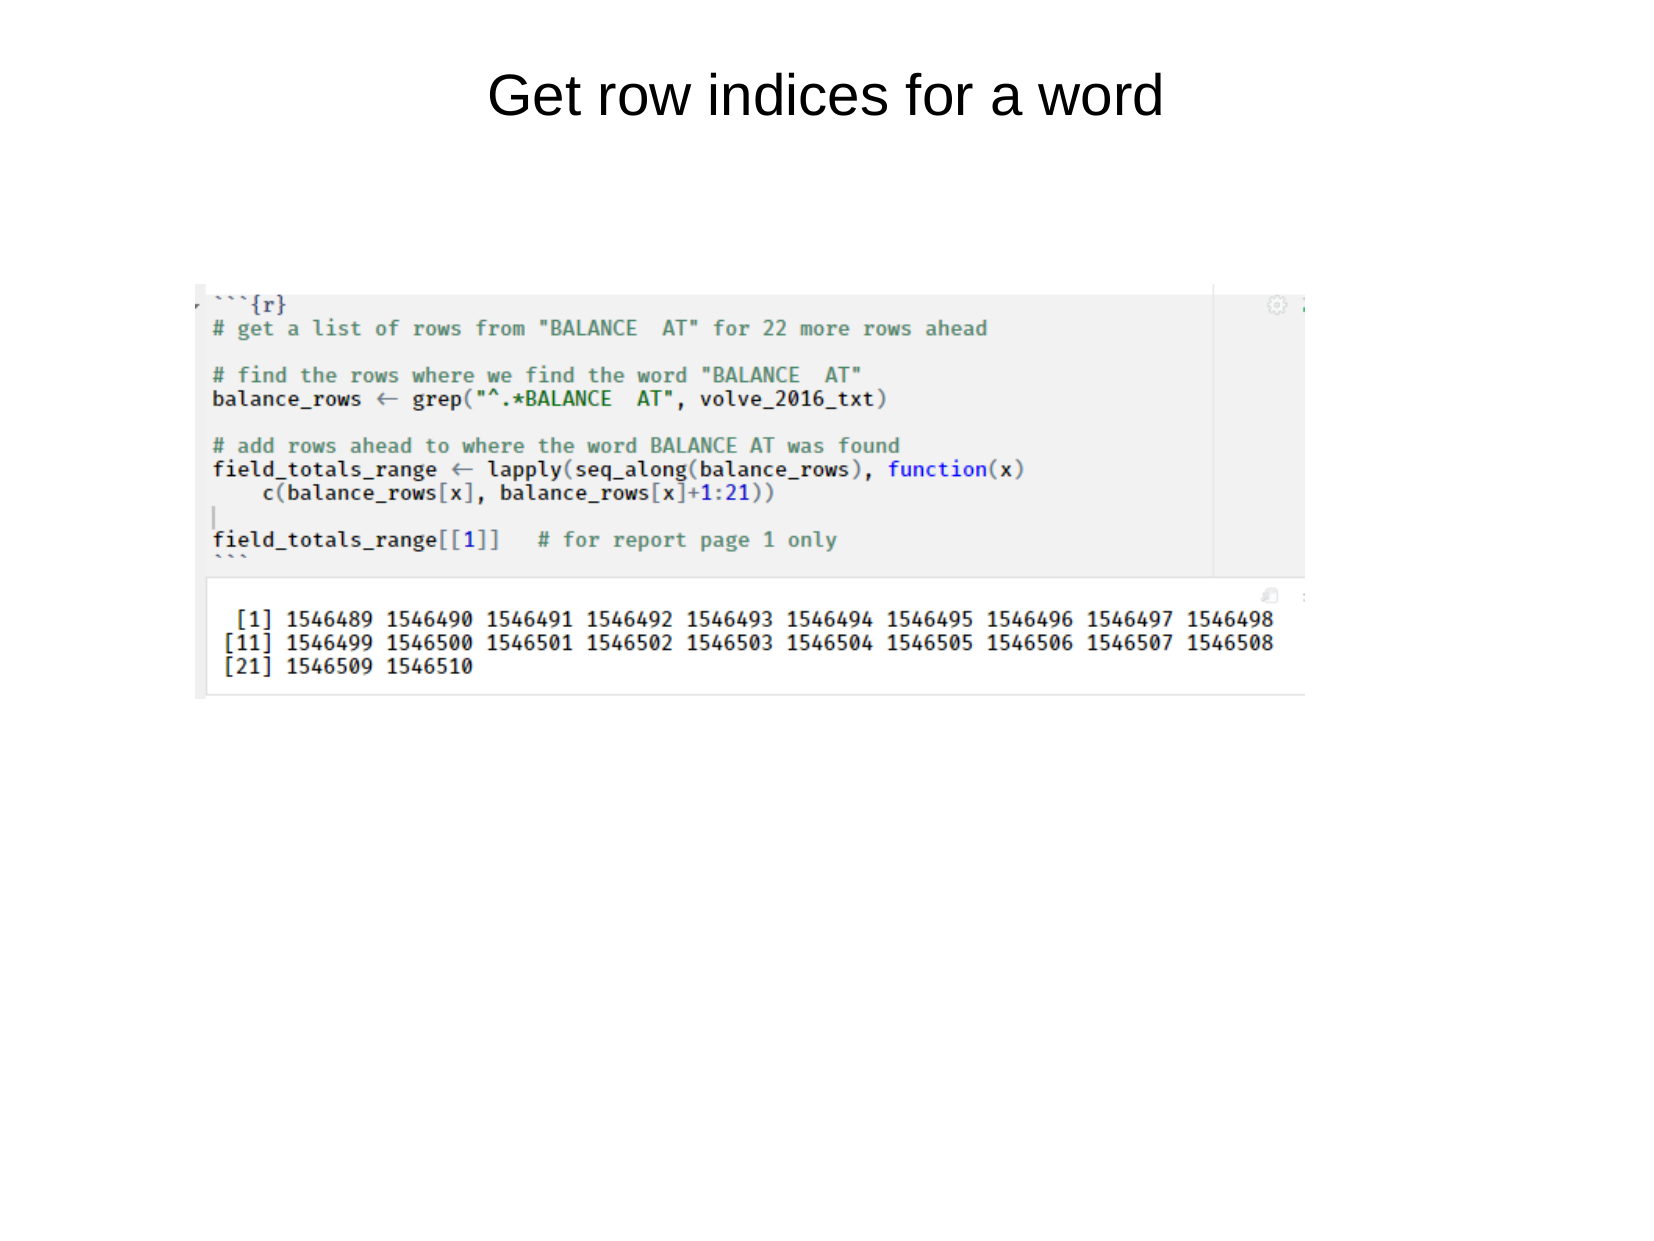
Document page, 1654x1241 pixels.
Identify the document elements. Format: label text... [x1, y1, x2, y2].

title Get row indices for a word [82, 30, 1571, 161]
picture [195, 284, 1305, 699]
